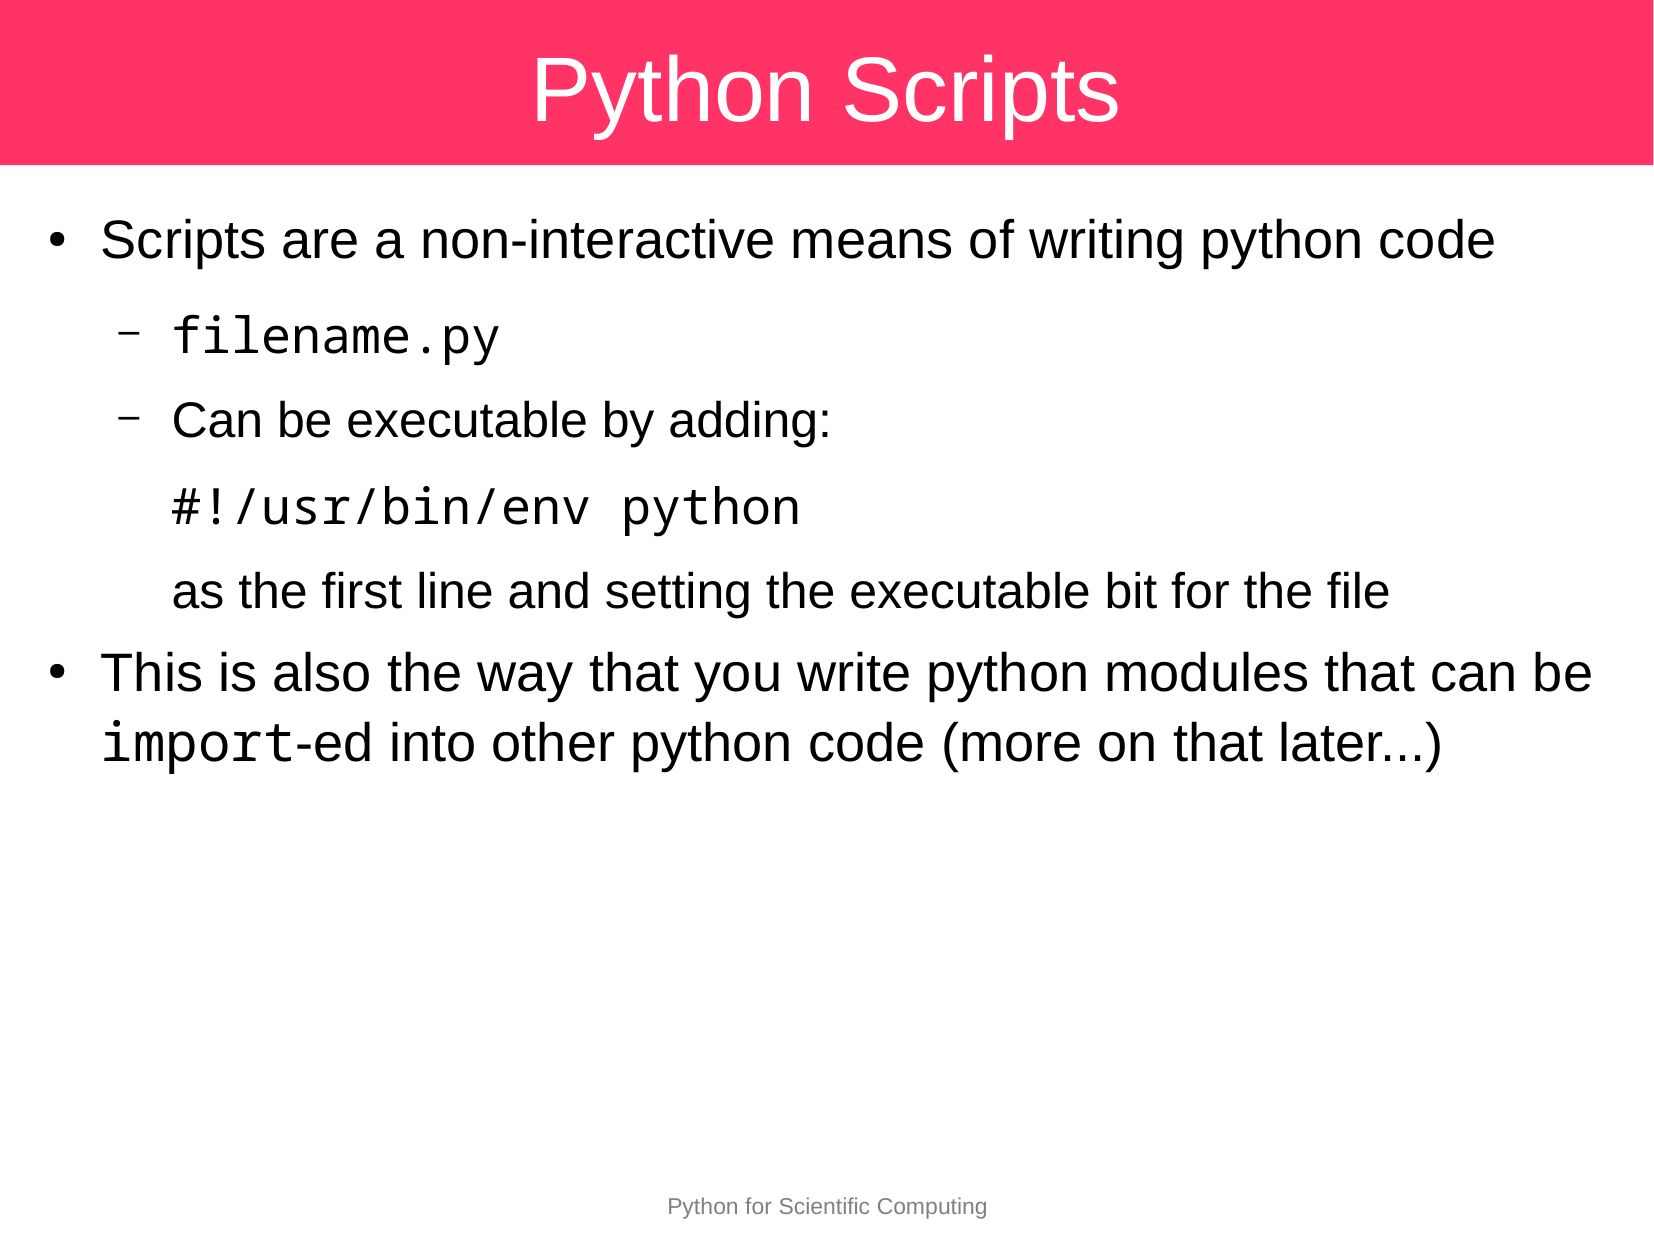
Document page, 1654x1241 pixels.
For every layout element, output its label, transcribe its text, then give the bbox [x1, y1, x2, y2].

title Python Scripts [82, 31, 1571, 148]
list Scripts are a non-interactive means of writing python code filename.py Can be executable by adding: #!/usr/bin/env python as the first line and setting the executable bit for the file This is also the way that you write python modules that can be import-ed into other python code (more on that later...) [30, 210, 1621, 930]
